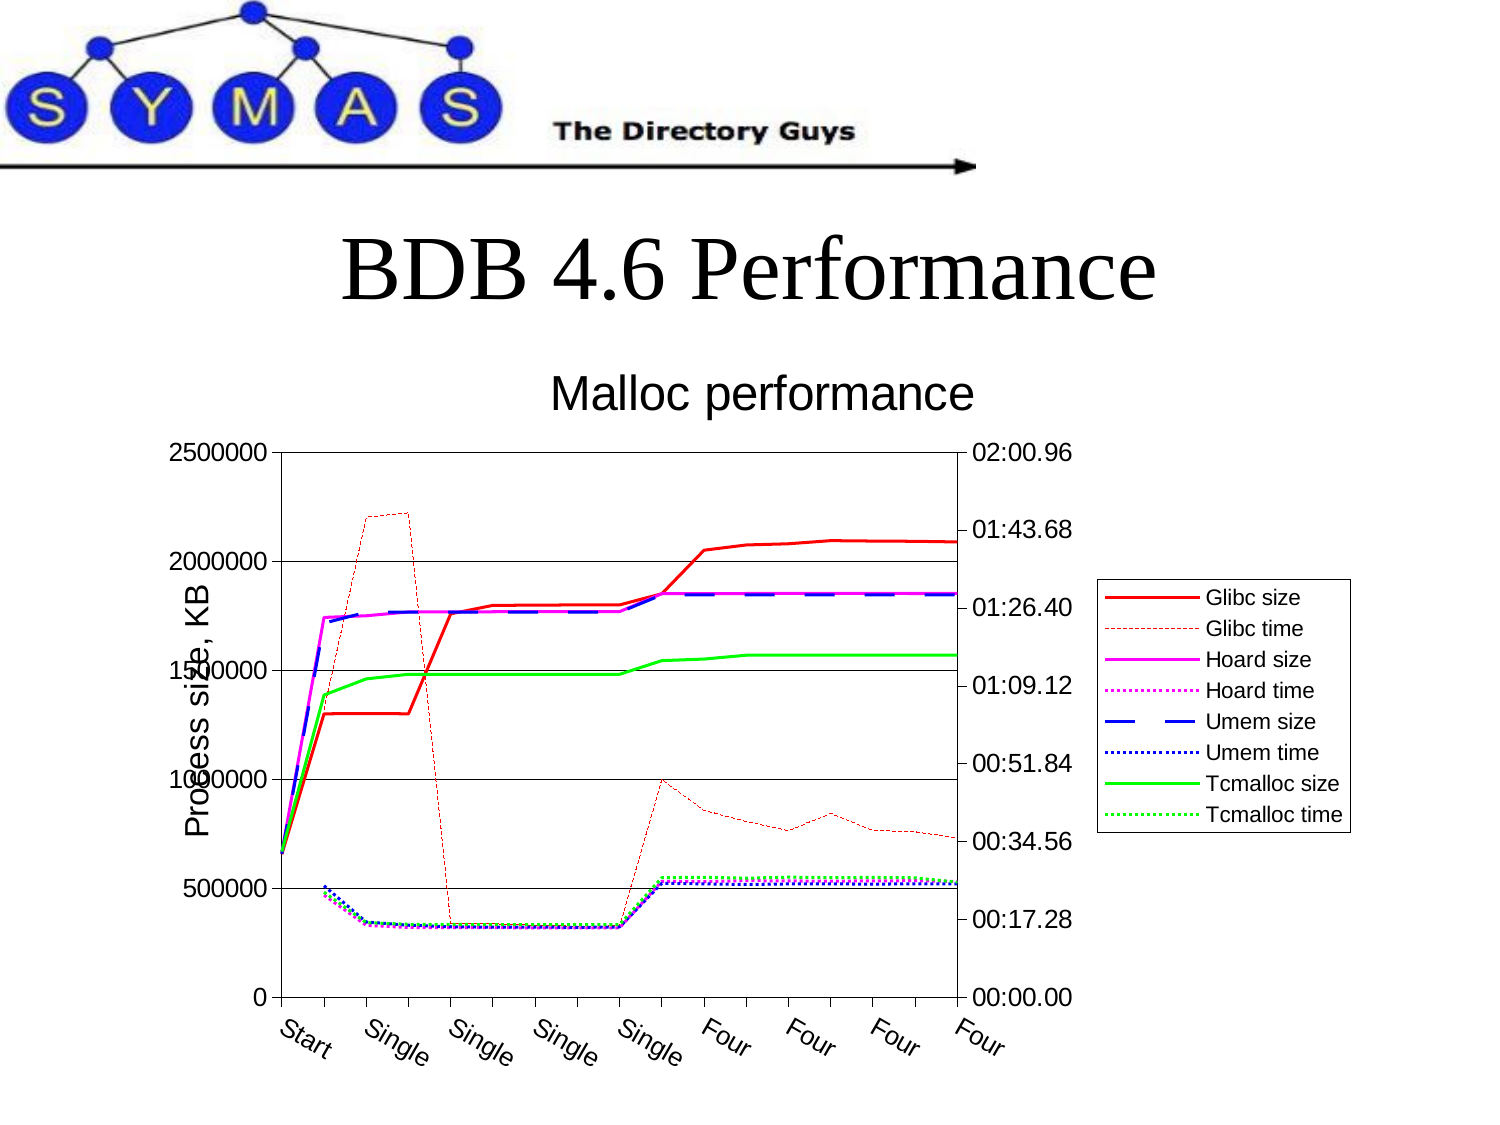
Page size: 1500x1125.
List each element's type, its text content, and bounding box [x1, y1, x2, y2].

picture [0, 0, 976, 188]
chart [144, 337, 1353, 1089]
title BDB 4.6 Performance [112, 187, 1388, 351]
